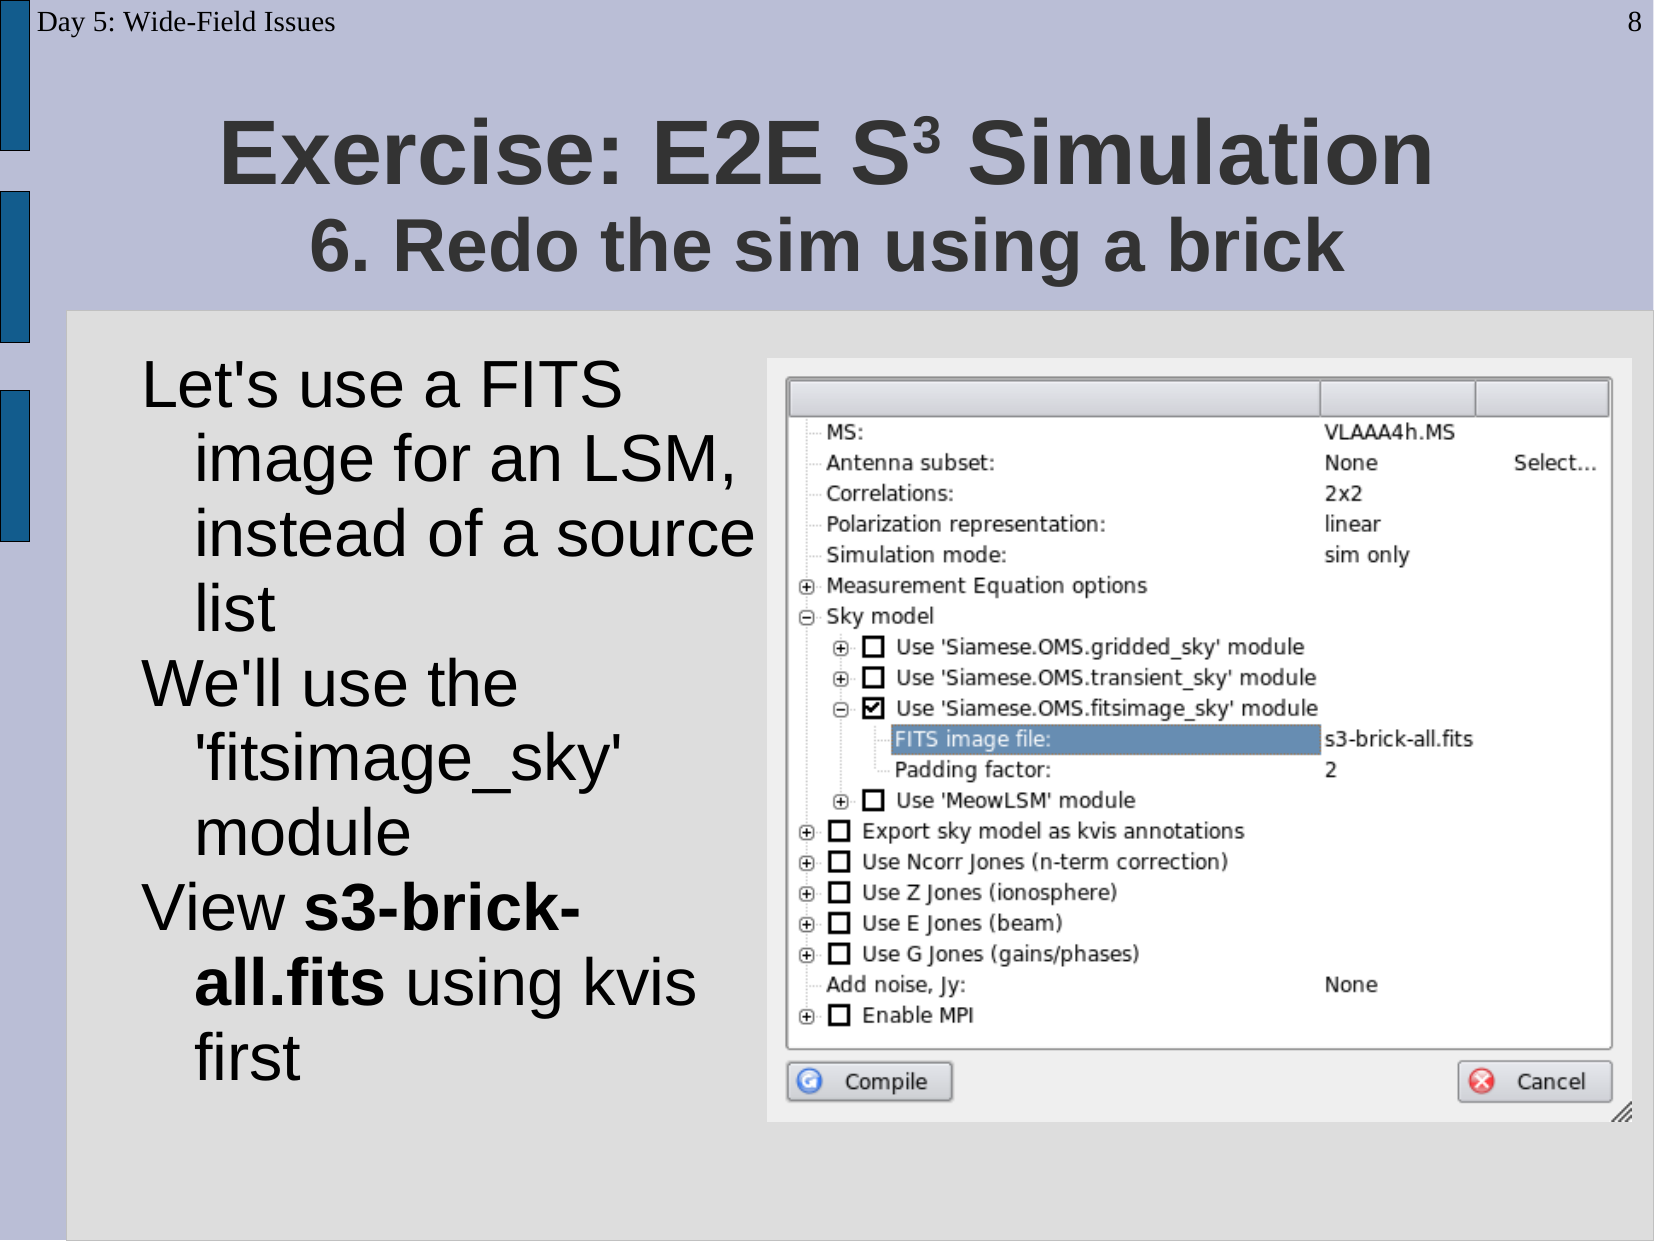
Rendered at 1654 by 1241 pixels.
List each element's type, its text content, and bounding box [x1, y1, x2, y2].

list Let's use a FITS image for an LSM, instead of a source list We'll use the 'fitsimage_sky' module View s3-brick-all.fits using kvis first [123, 346, 768, 1183]
title Exercise: E2E S3 Simulation 6. Redo the sim using a brick [121, 86, 1534, 303]
picture [767, 358, 1632, 1123]
